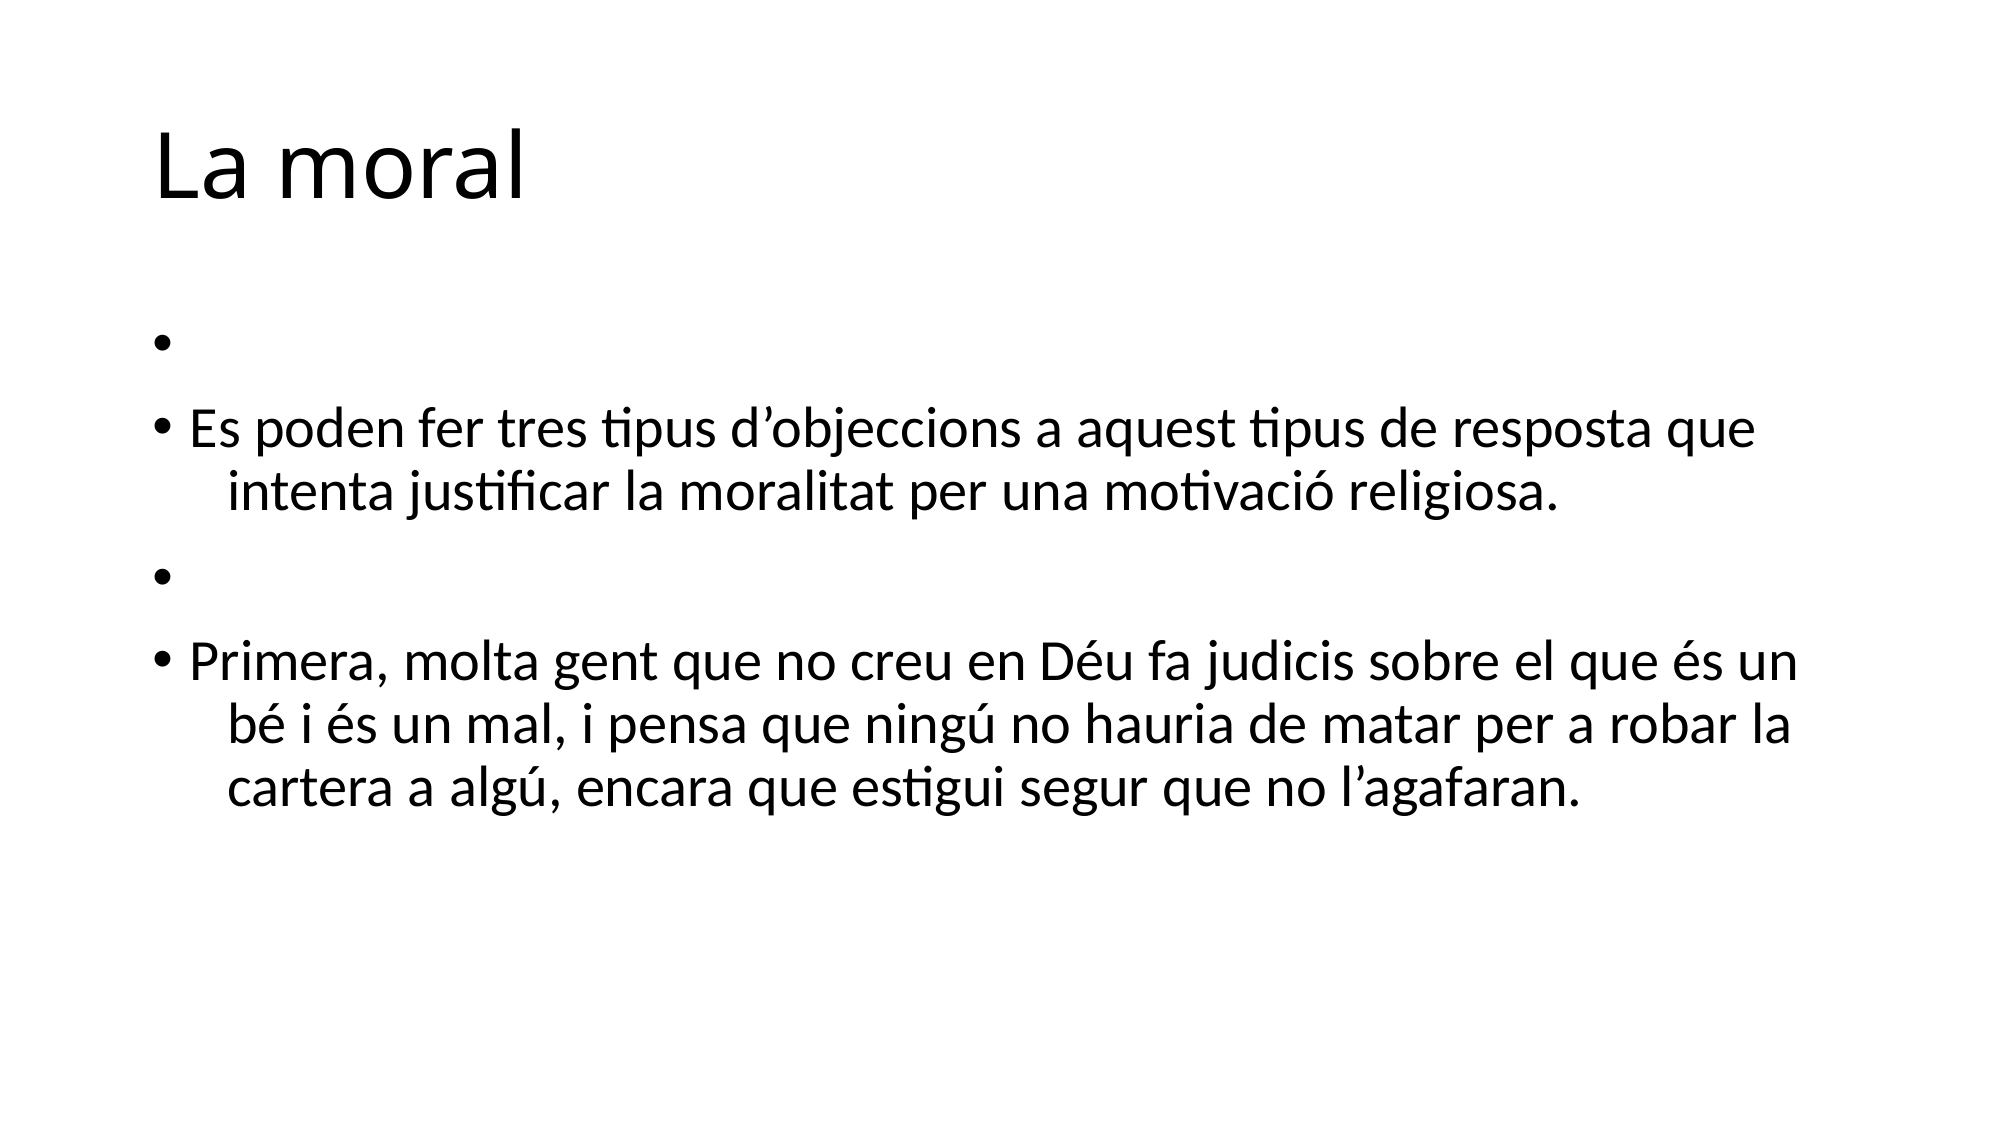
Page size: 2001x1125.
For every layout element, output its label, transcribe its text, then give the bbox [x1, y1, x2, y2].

title La moral [137, 59, 1863, 278]
list Es poden fer tres tipus d’objeccions a aquest tipus de resposta que intenta justificar la moralitat per una motivació religiosa. Primera, molta gent que no creu en Déu fa judicis sobre el que és un bé i és un mal, i pensa que ningú no hauria de matar per a robar la cartera a algú, encara que estigui segur que no l’agafaran. [137, 299, 1863, 1014]
